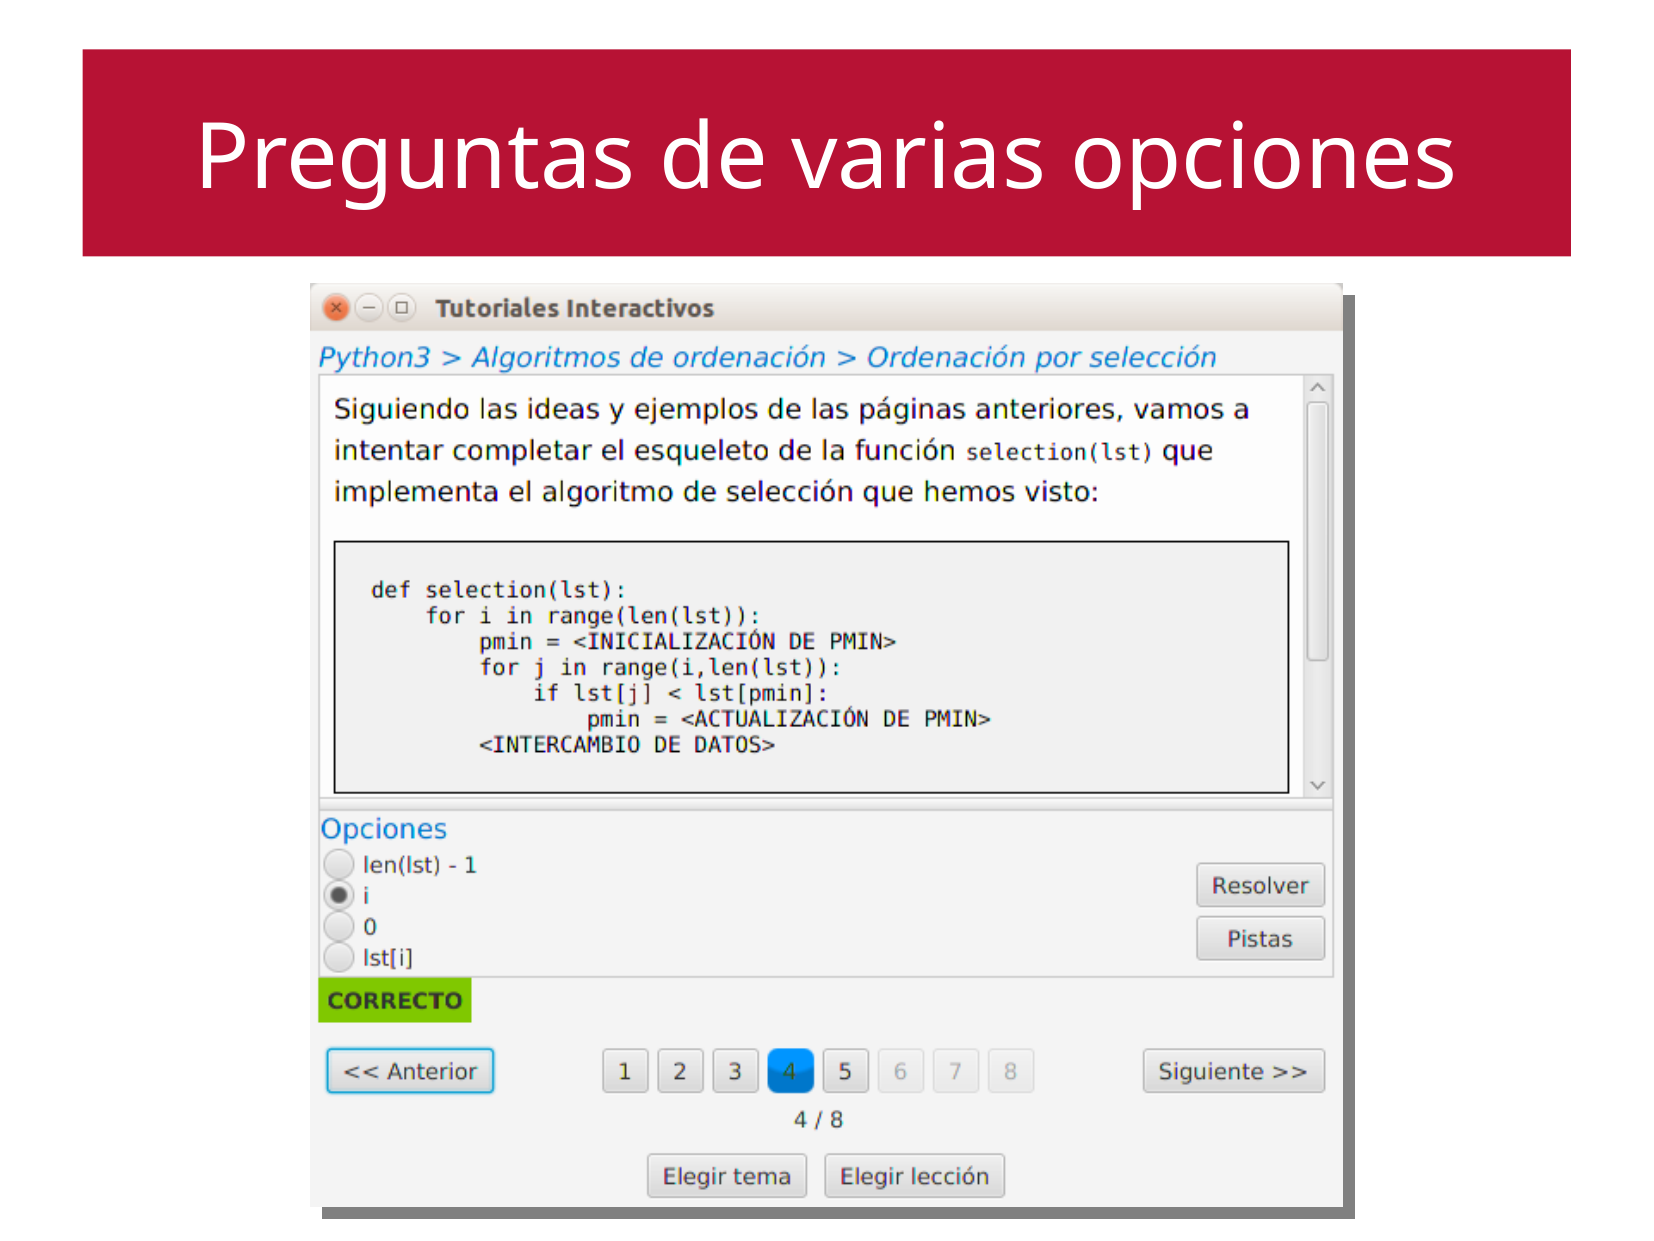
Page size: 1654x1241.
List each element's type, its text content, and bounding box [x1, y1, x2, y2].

picture [310, 283, 1343, 1208]
title Preguntas de varias opciones [82, 49, 1571, 257]
